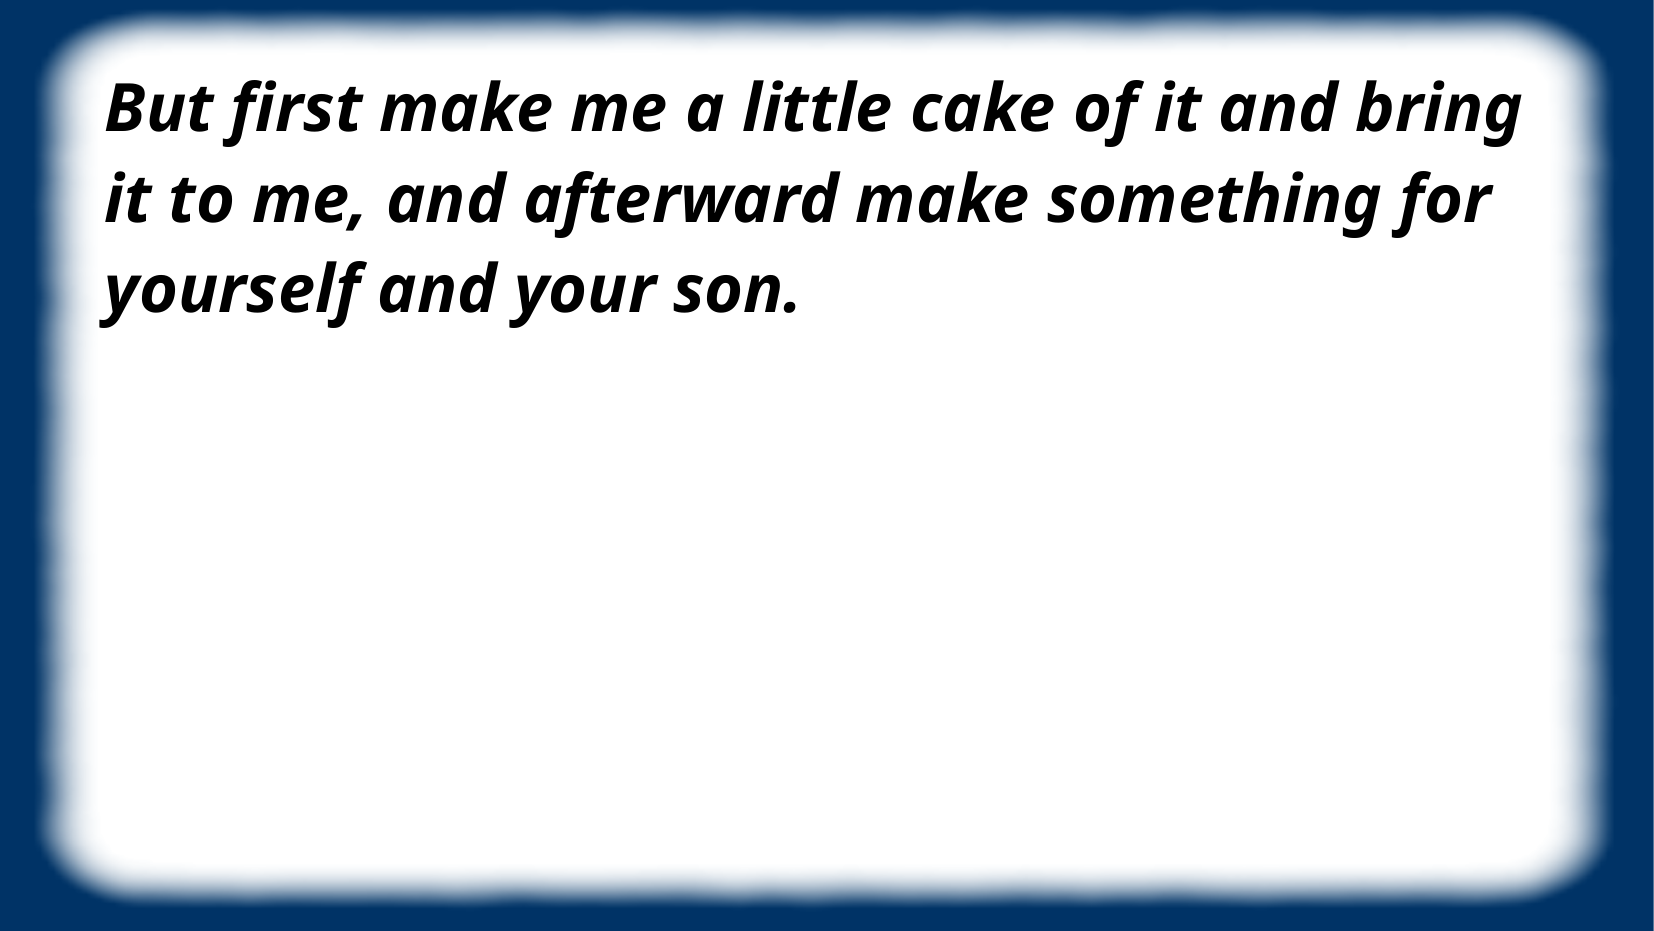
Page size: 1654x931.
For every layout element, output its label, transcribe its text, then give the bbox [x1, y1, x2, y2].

picture [0, 0, 1654, 931]
text_box But first make me a little cake of it and bring it to me, and afterward make something for yourself and your son. [90, 52, 1546, 346]
